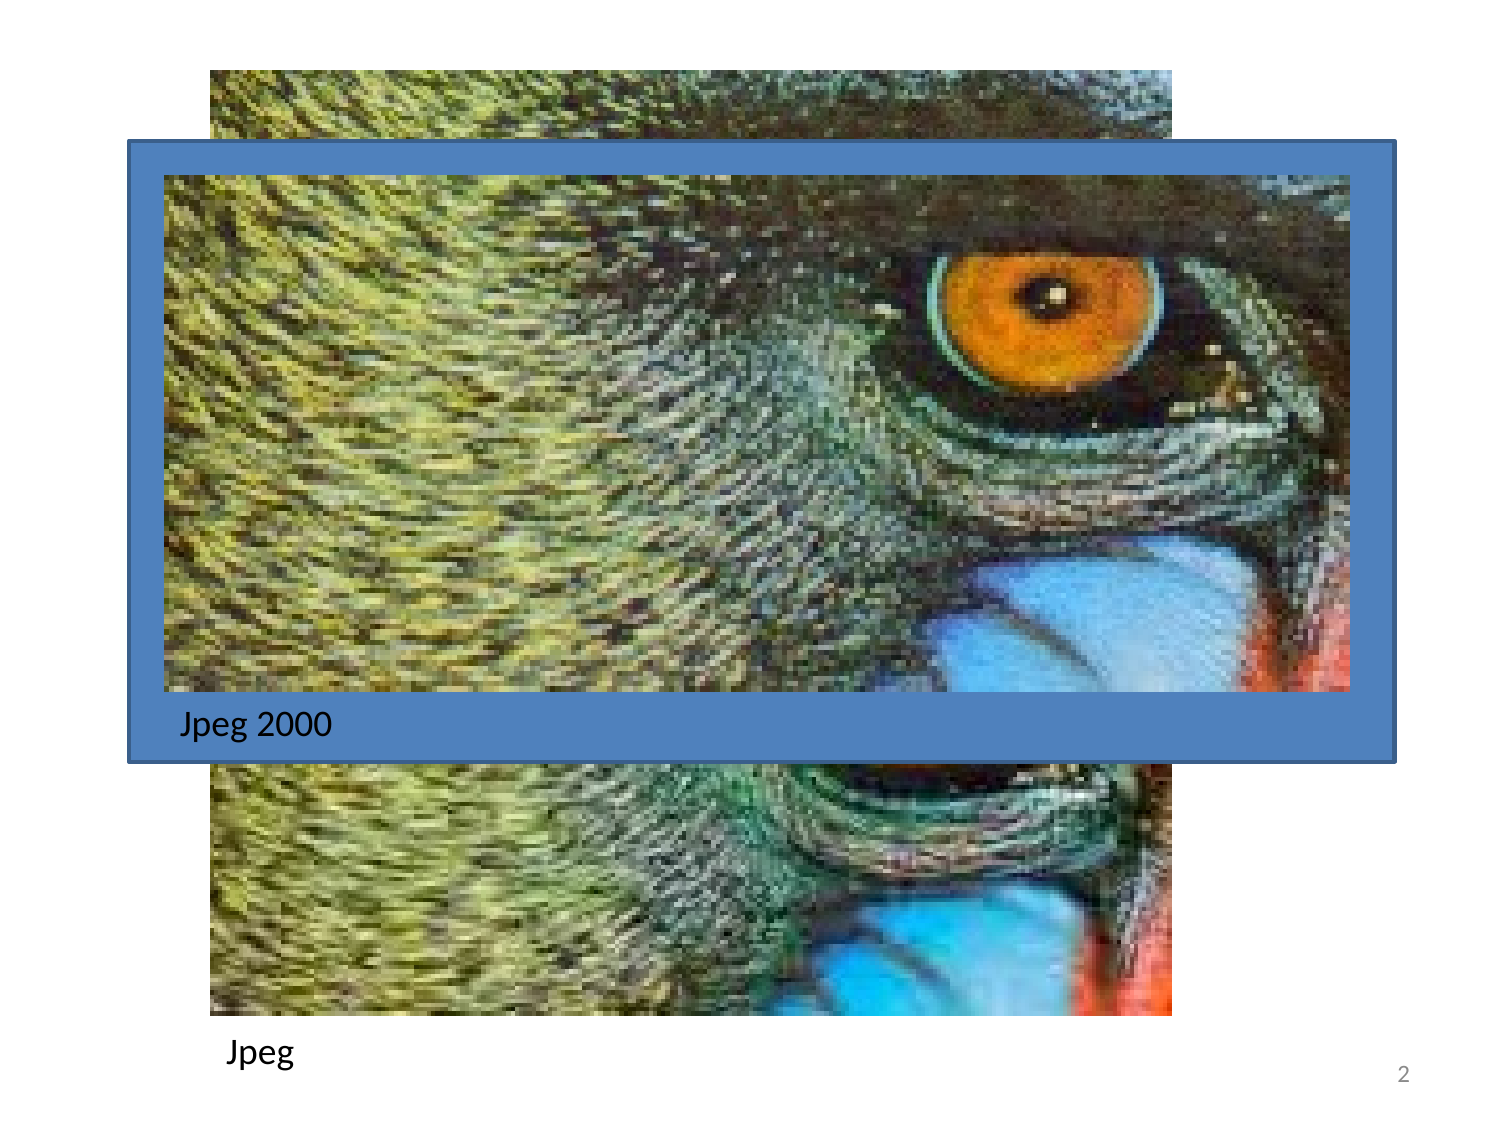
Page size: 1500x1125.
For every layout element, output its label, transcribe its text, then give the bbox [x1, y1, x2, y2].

text_box Jpeg [211, 1019, 310, 1080]
text_box [128, 140, 1395, 762]
picture [850, 1004, 857, 1010]
picture [164, 175, 1350, 692]
text_box Jpeg 2000 [165, 691, 348, 752]
slide_number <número> [1074, 1042, 1425, 1103]
picture [210, 70, 1172, 140]
picture [210, 762, 1172, 1016]
